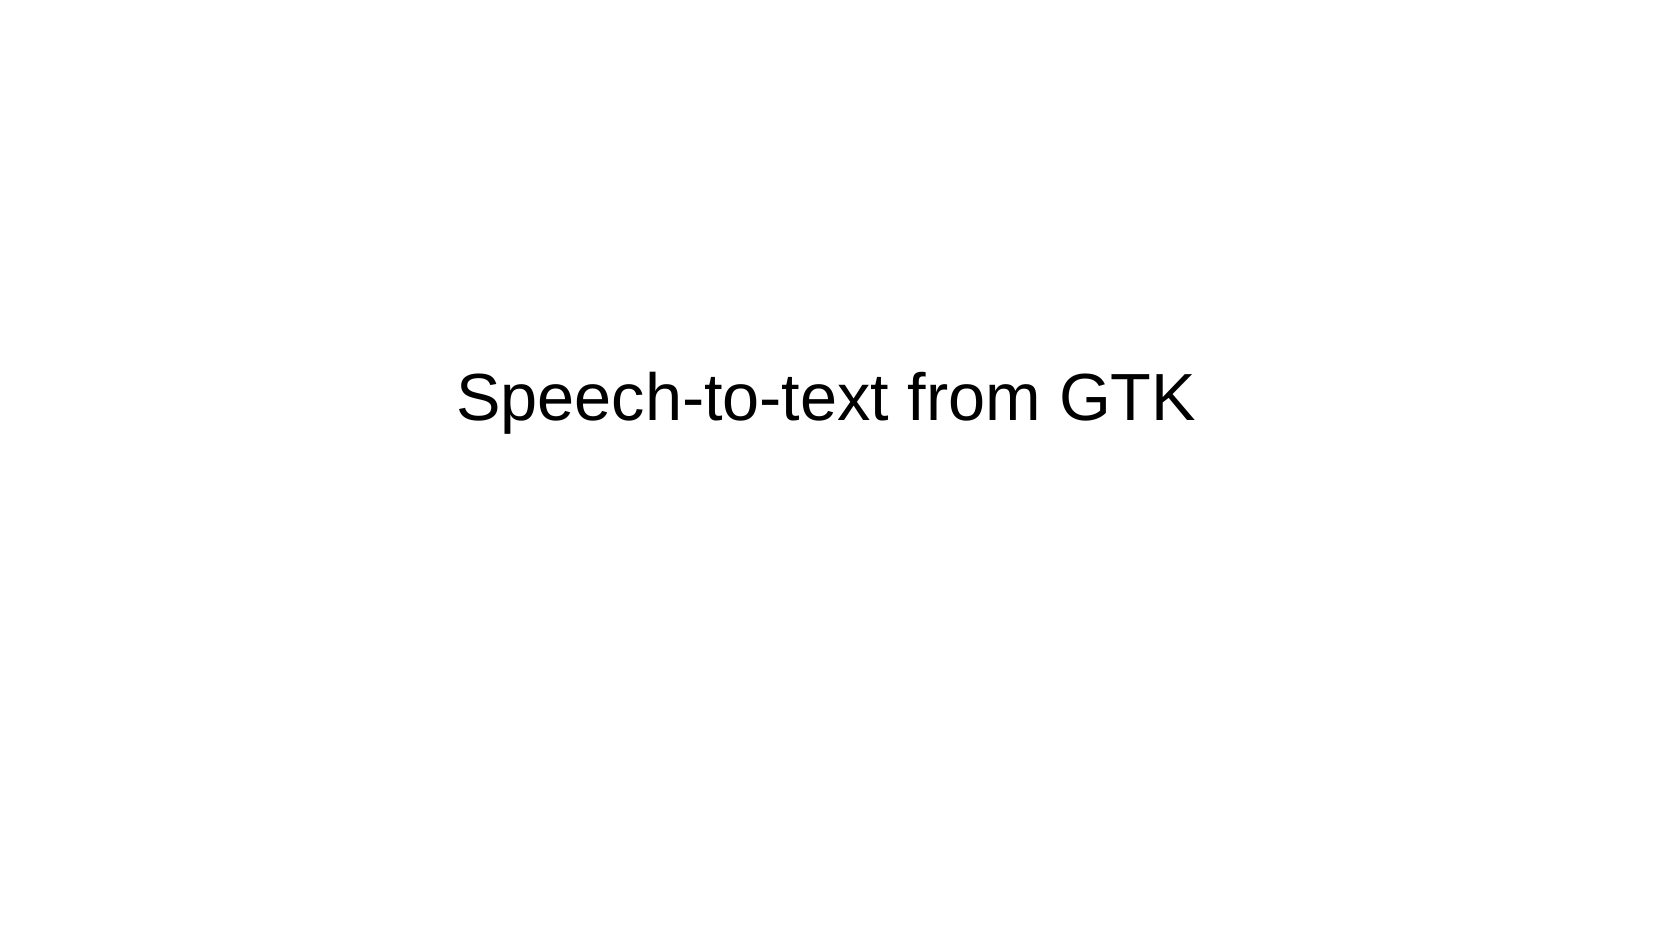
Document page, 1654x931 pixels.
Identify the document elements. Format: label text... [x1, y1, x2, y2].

subtitle Speech-to-text from GTK [82, 37, 1571, 757]
